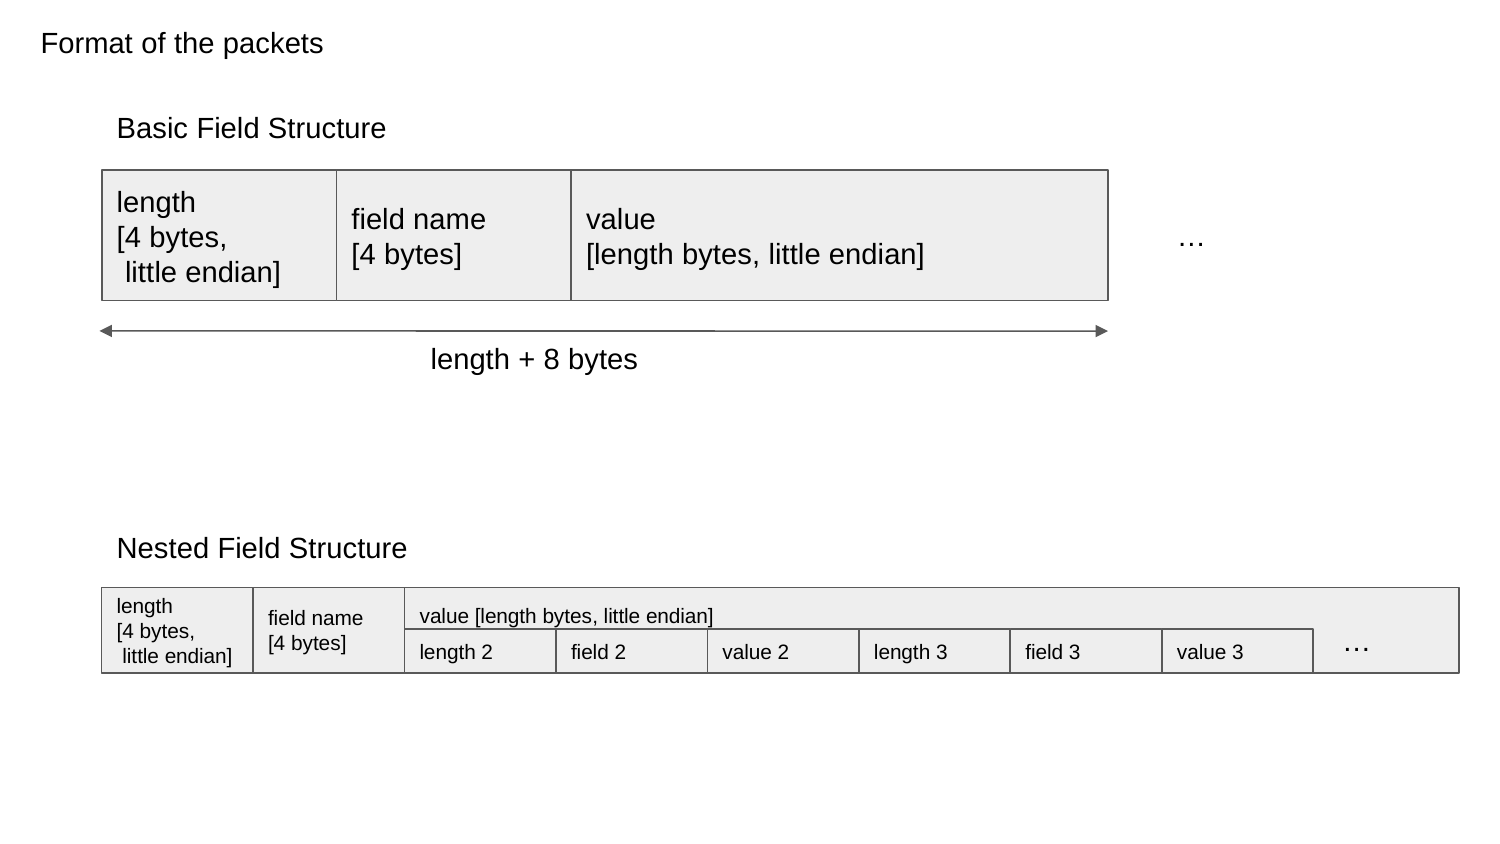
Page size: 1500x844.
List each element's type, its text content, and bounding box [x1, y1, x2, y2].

text_box length + 8 bytes [415, 325, 864, 391]
text_box length [4 bytes, little endian] [101, 170, 336, 301]
text_box field 3 [1010, 629, 1161, 673]
text_box length [4 bytes, little endian] [101, 587, 253, 673]
text_box value 2 [707, 629, 858, 673]
text_box Basic Field Structure [101, 94, 550, 160]
text_box Format of the packets [25, 8, 474, 74]
text_box value [length bytes, little endian] [571, 170, 1108, 301]
text_box … [1327, 607, 1384, 673]
text_box … [1161, 202, 1219, 268]
text_box value 3 [1161, 629, 1314, 673]
text_box length 2 [404, 629, 556, 673]
text_box field name [4 bytes] [336, 170, 571, 301]
text_box Nested Field Structure [101, 514, 550, 580]
text_box field 2 [556, 629, 707, 673]
text_box value [length bytes, little endian] [404, 587, 1460, 673]
text_box field name [4 bytes] [253, 587, 404, 673]
text_box length 3 [858, 629, 1010, 673]
